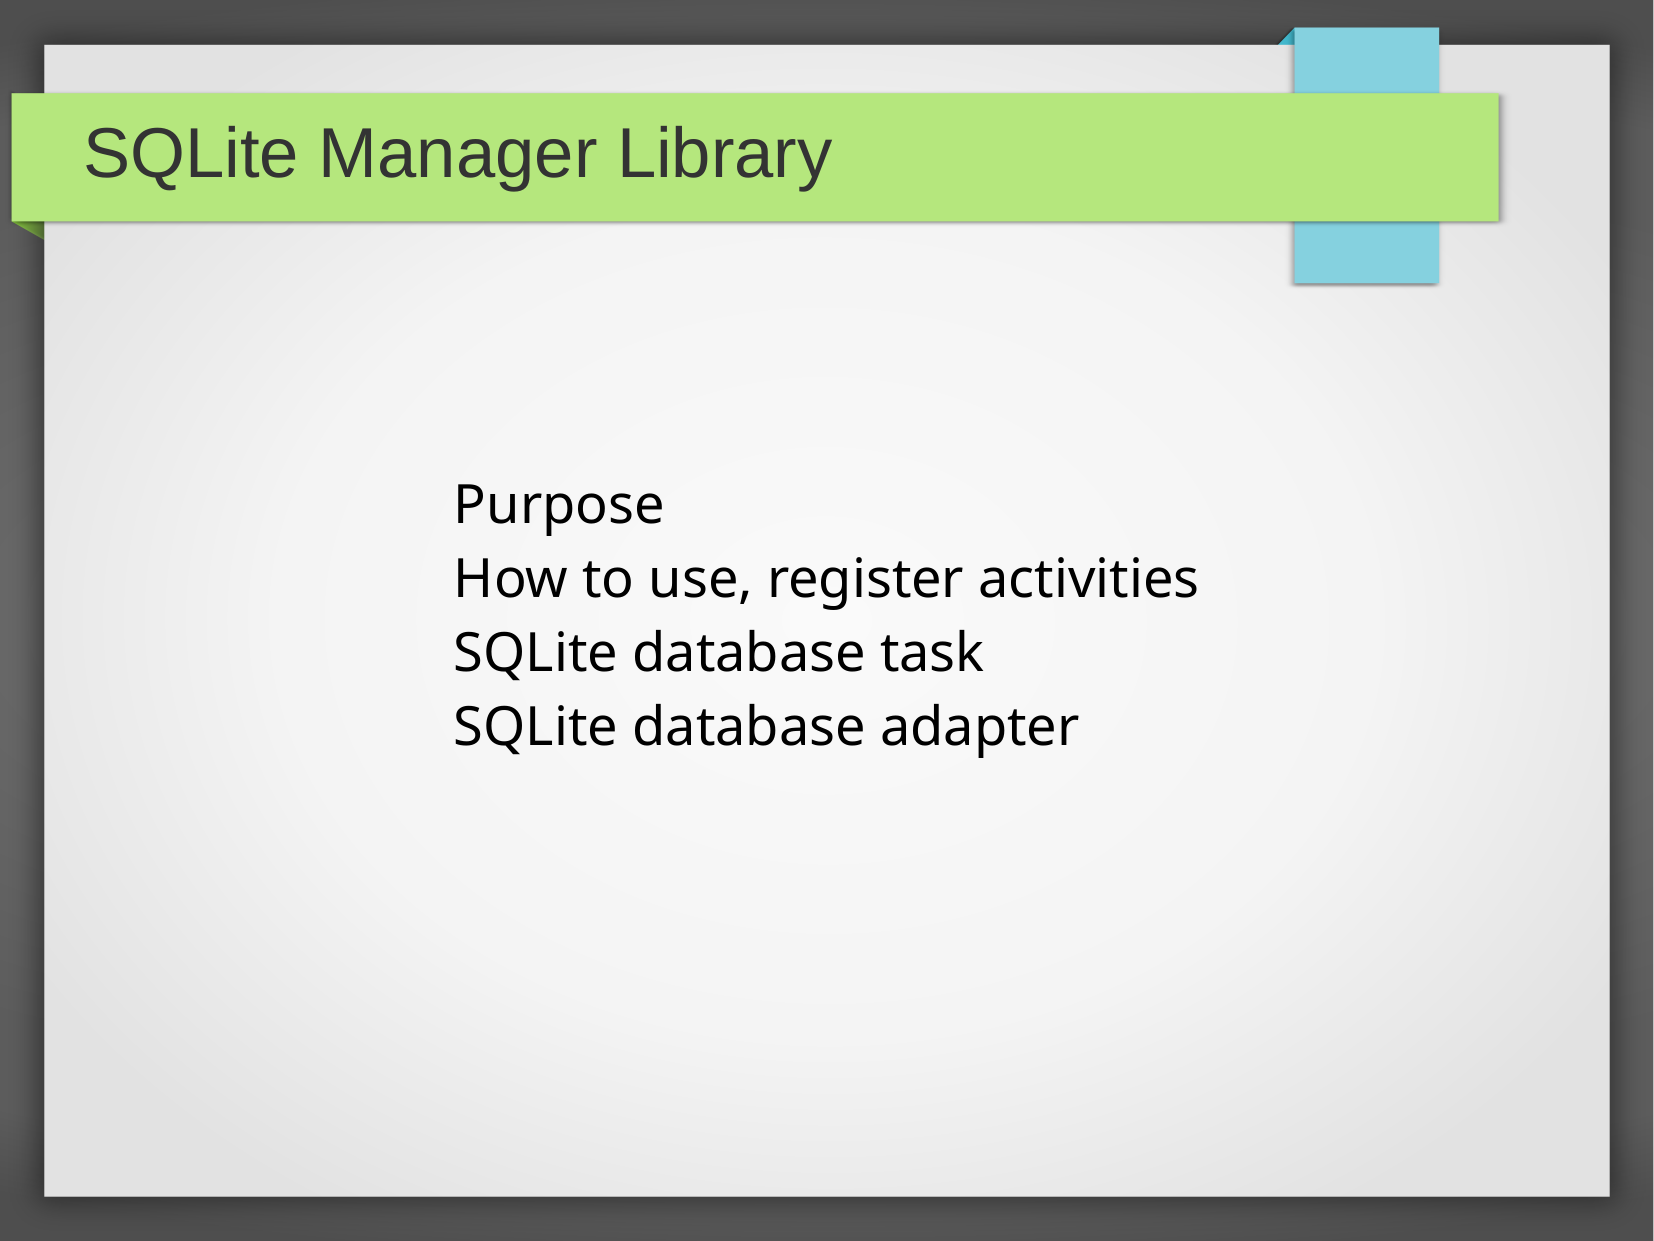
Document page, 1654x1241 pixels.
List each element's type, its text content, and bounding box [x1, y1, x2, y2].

picture [0, 0, 1654, 1241]
text_box Purpose How to use, register activities SQLite database task SQLite database adapter [83, 290, 1572, 1010]
title SQLite Manager Library [83, 49, 1572, 257]
